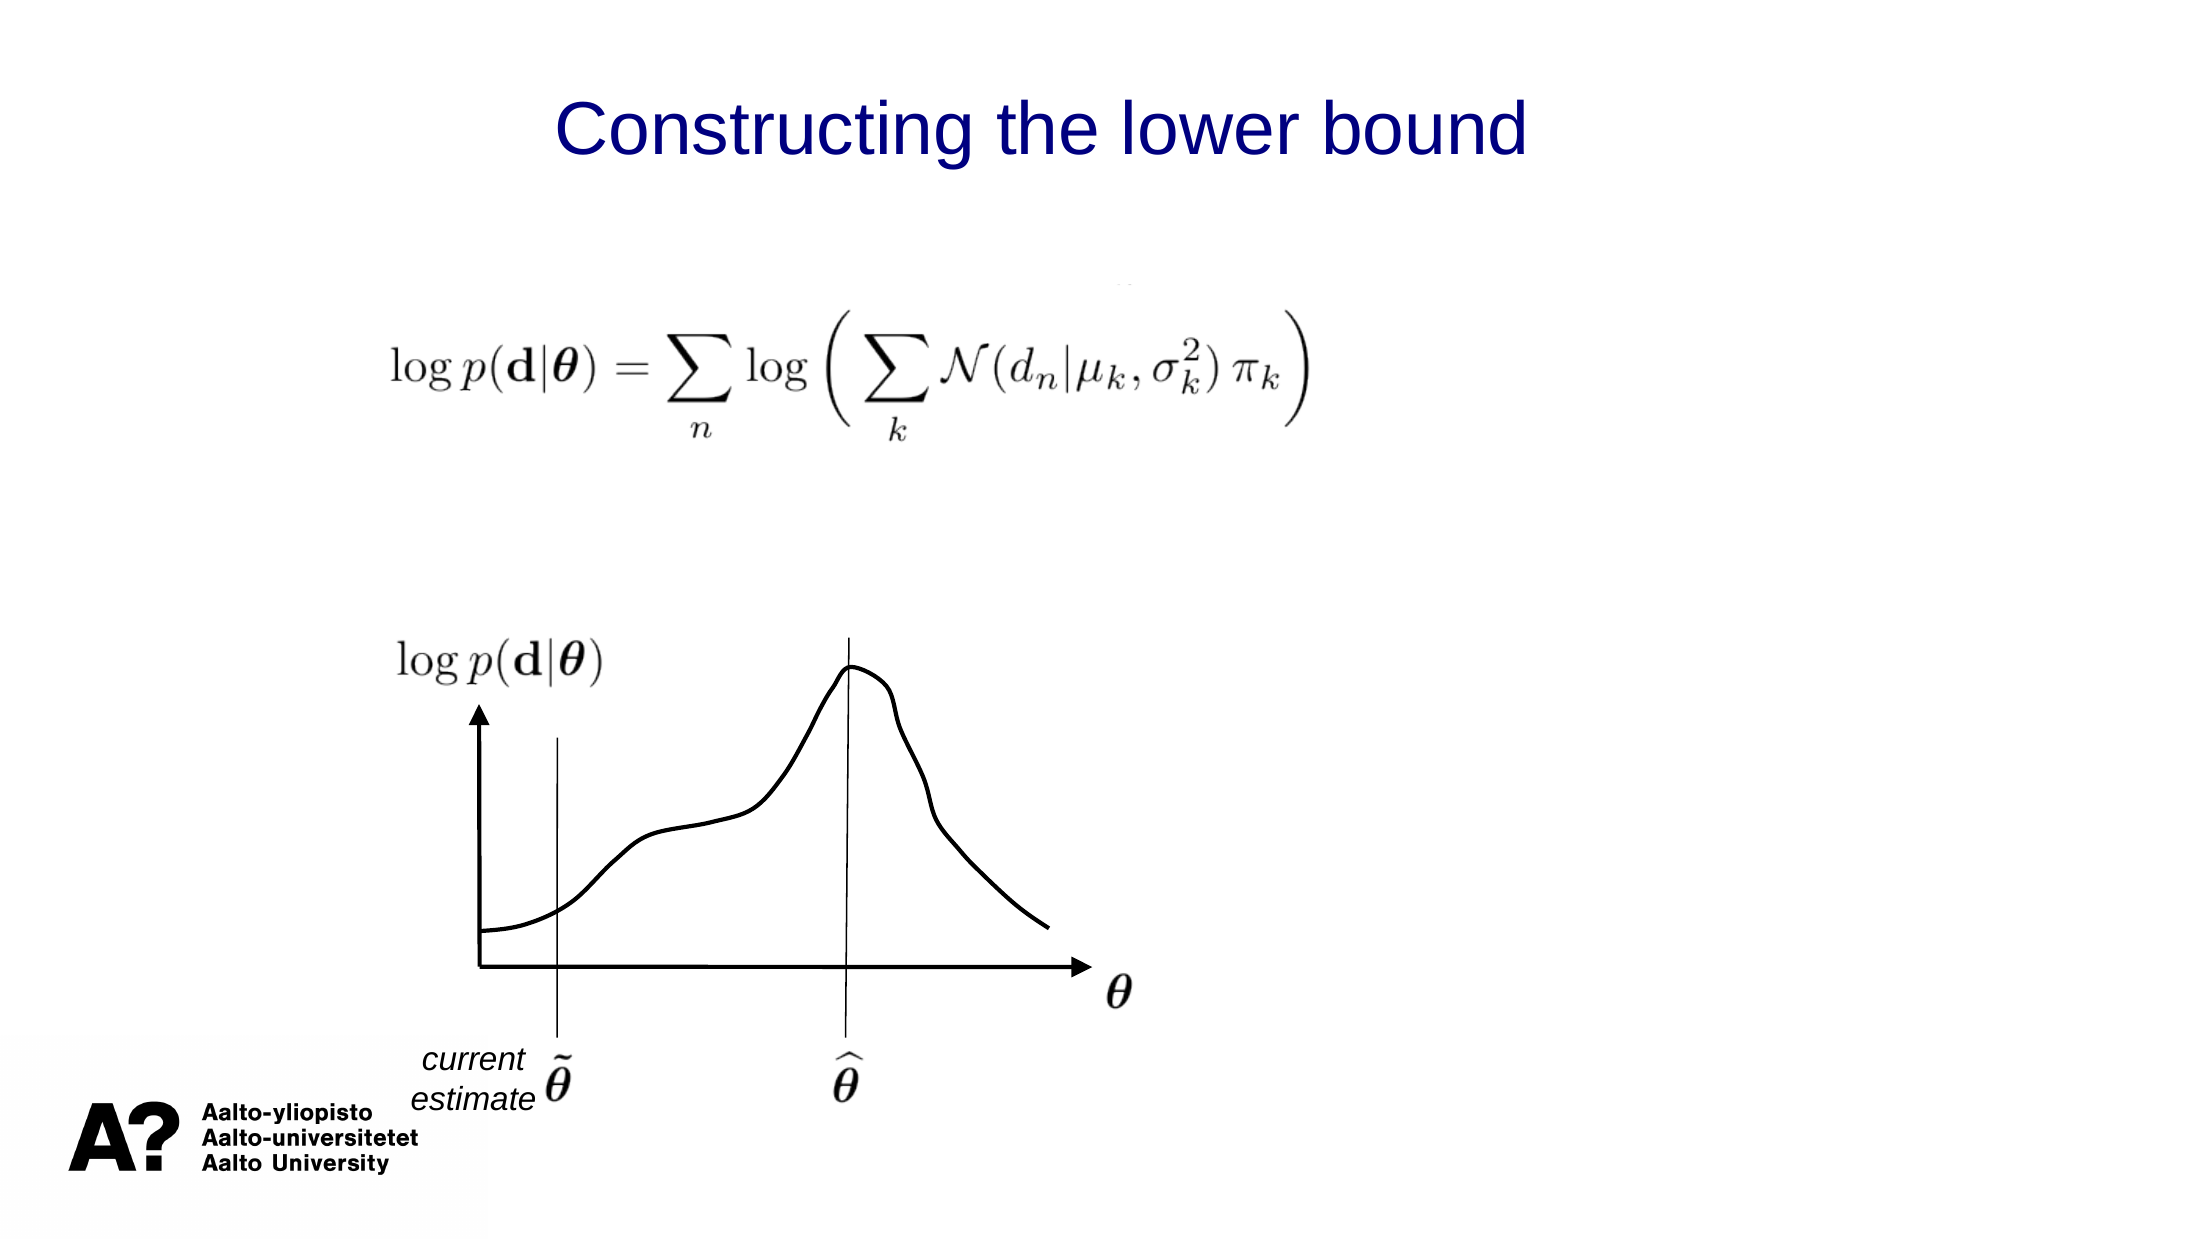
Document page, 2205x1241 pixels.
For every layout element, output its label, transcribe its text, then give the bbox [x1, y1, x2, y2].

text_box current estimate [373, 1029, 574, 1125]
picture [1073, 951, 1146, 1026]
picture [773, 1031, 874, 1126]
picture [373, 626, 615, 699]
picture [339, 284, 1327, 452]
title Constructing the lower bound [386, 65, 1699, 179]
picture [0, 1035, 488, 1239]
picture [528, 1043, 583, 1114]
